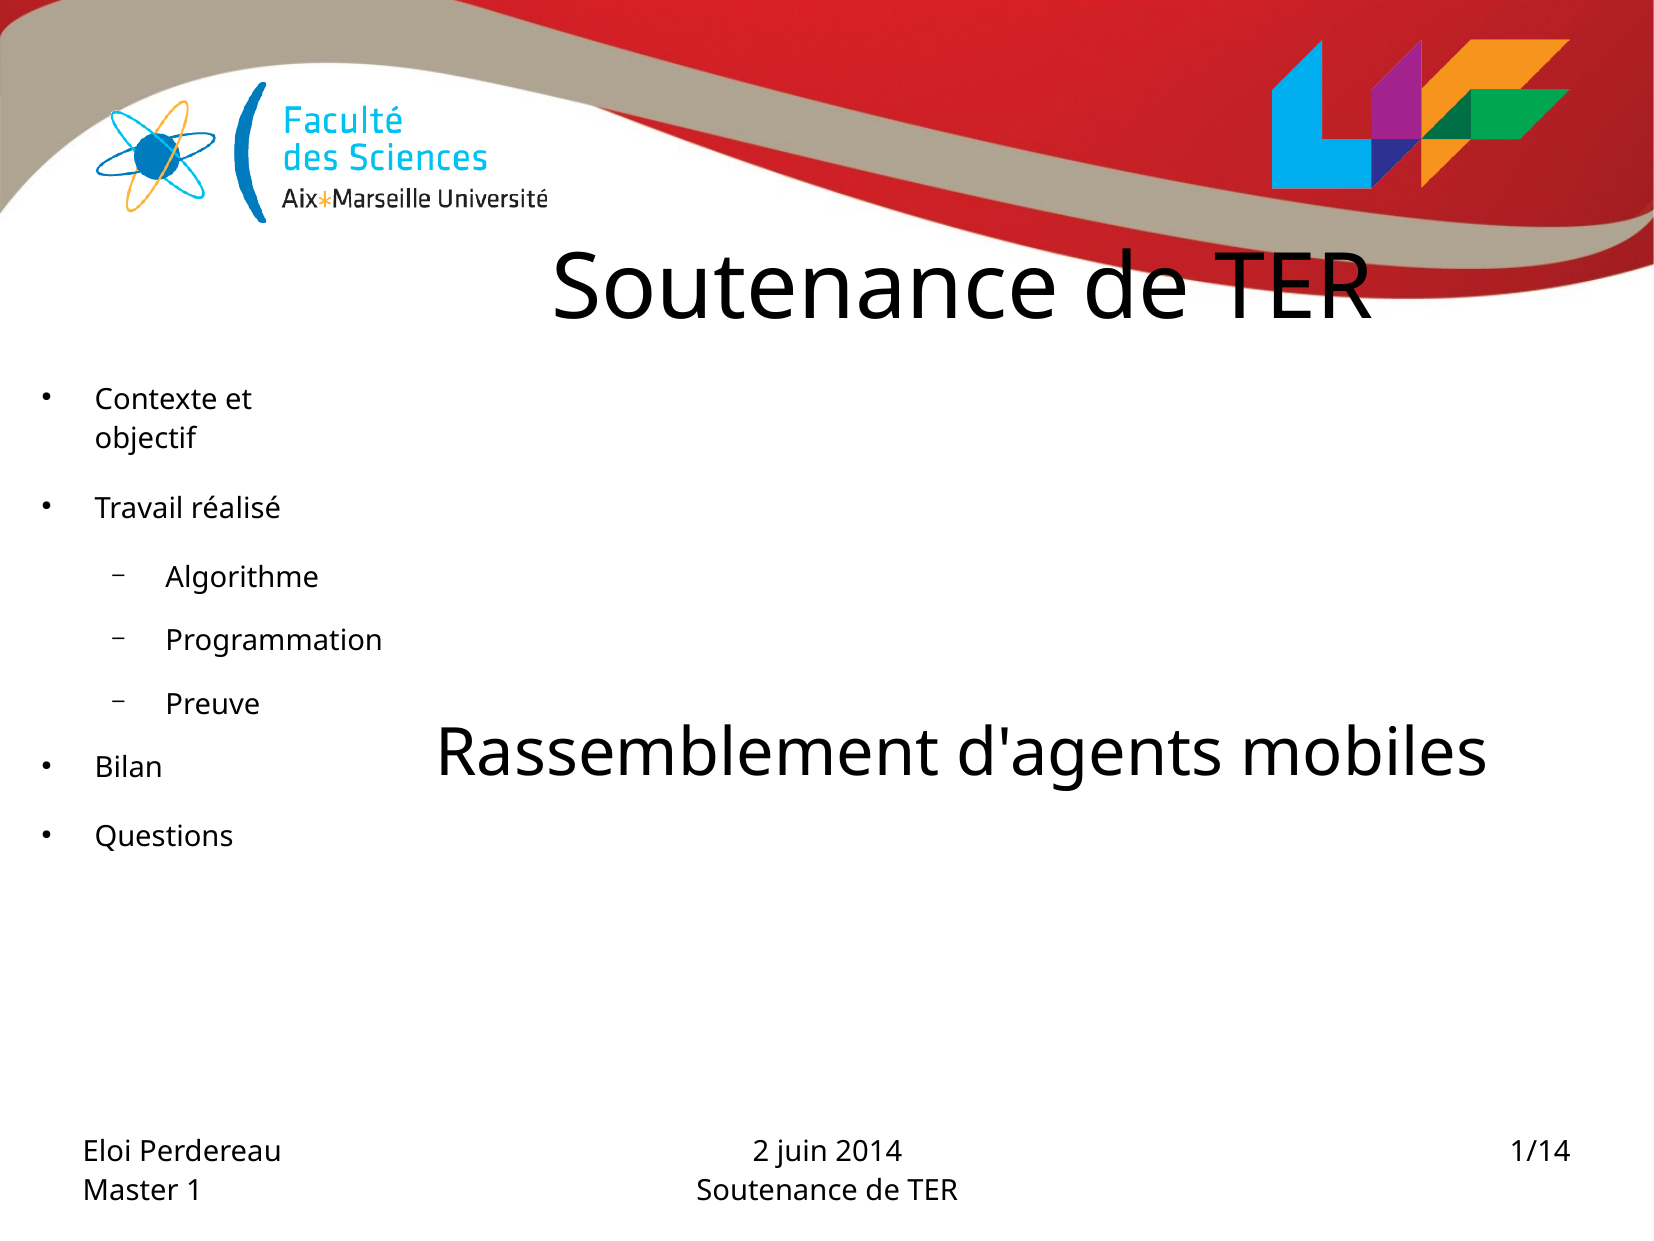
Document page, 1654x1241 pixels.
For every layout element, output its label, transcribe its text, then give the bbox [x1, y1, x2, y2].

picture [0, 0, 1654, 1241]
list Rassemblement d'agents mobiles [354, 389, 1571, 1109]
title Soutenance de TER [354, 212, 1571, 355]
list Contexte et objectif Travail réalisé Algorithme Programmation Preuve Bilan Questions [23, 377, 618, 1098]
